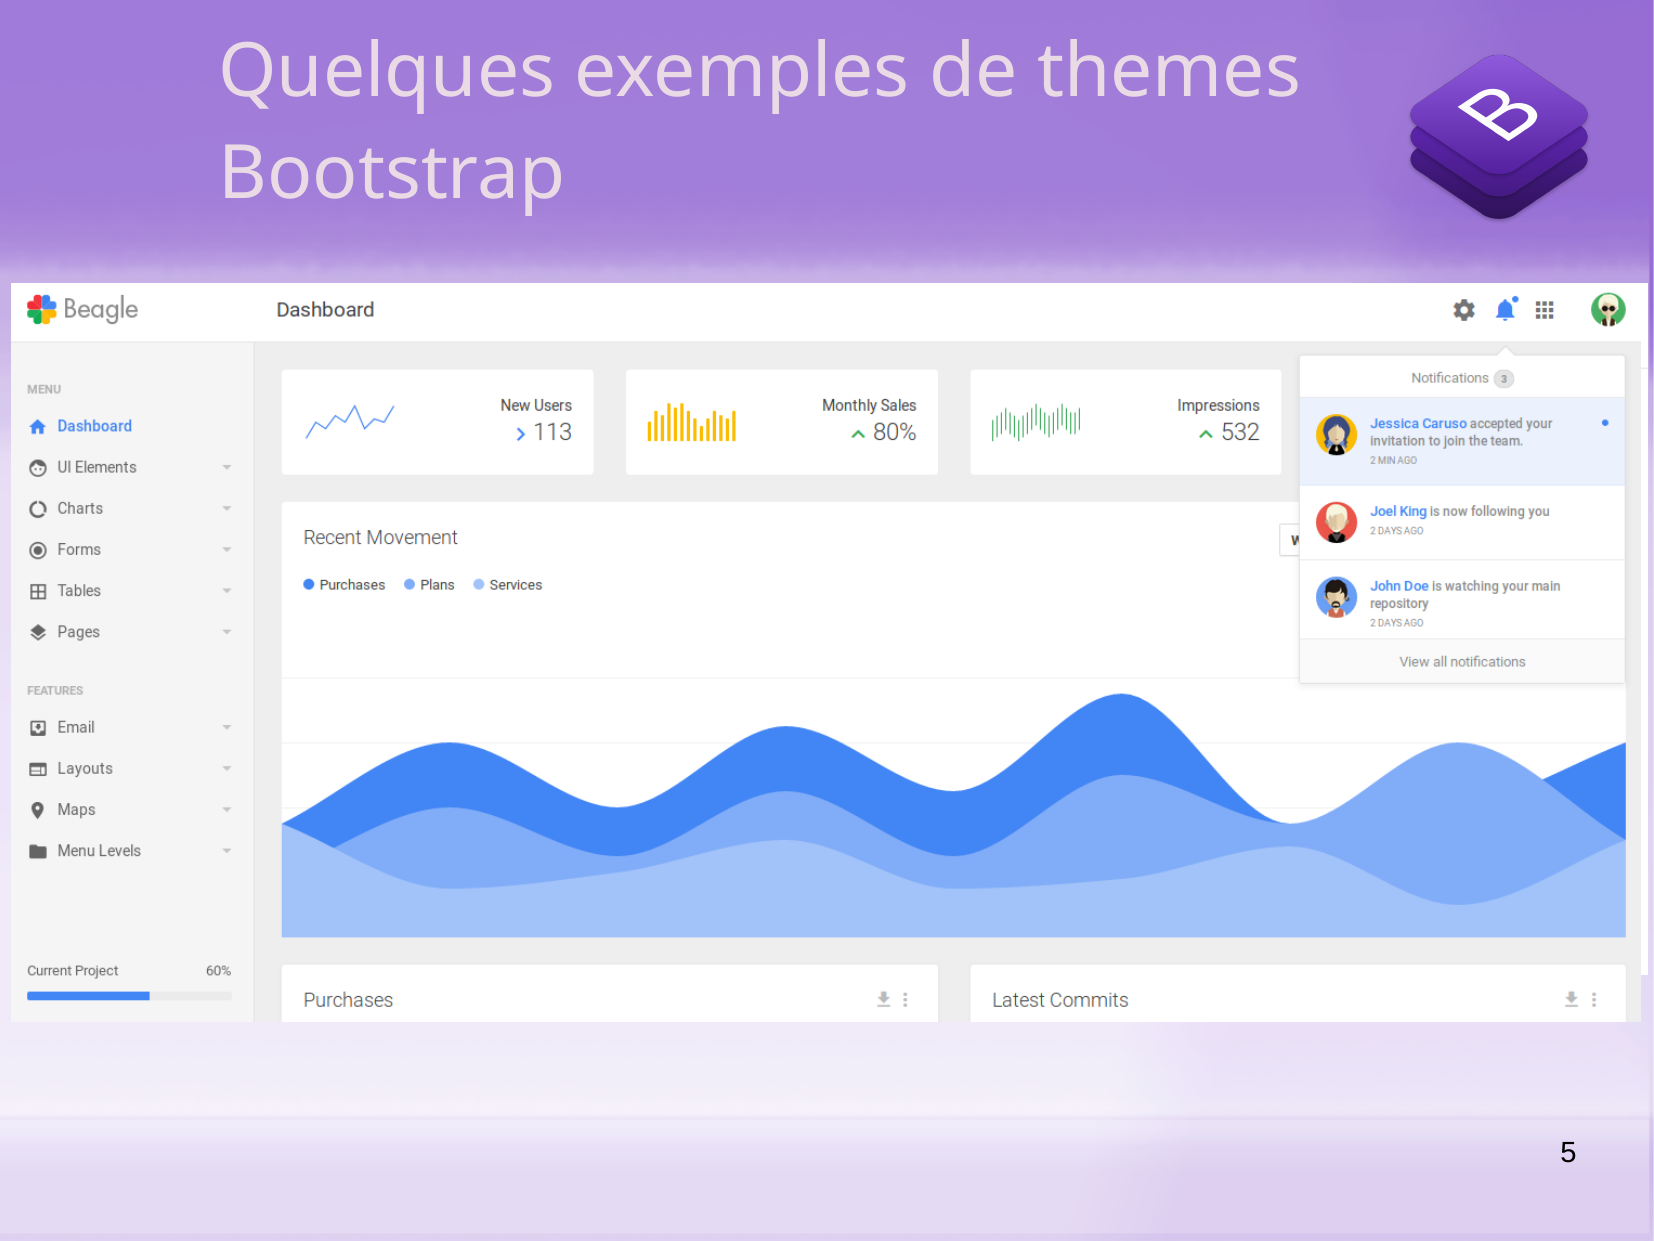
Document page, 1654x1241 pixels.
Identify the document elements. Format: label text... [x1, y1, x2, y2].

picture [0, 0, 1654, 1241]
title Quelques exemples de themes Bootstrap [218, 35, 1400, 202]
